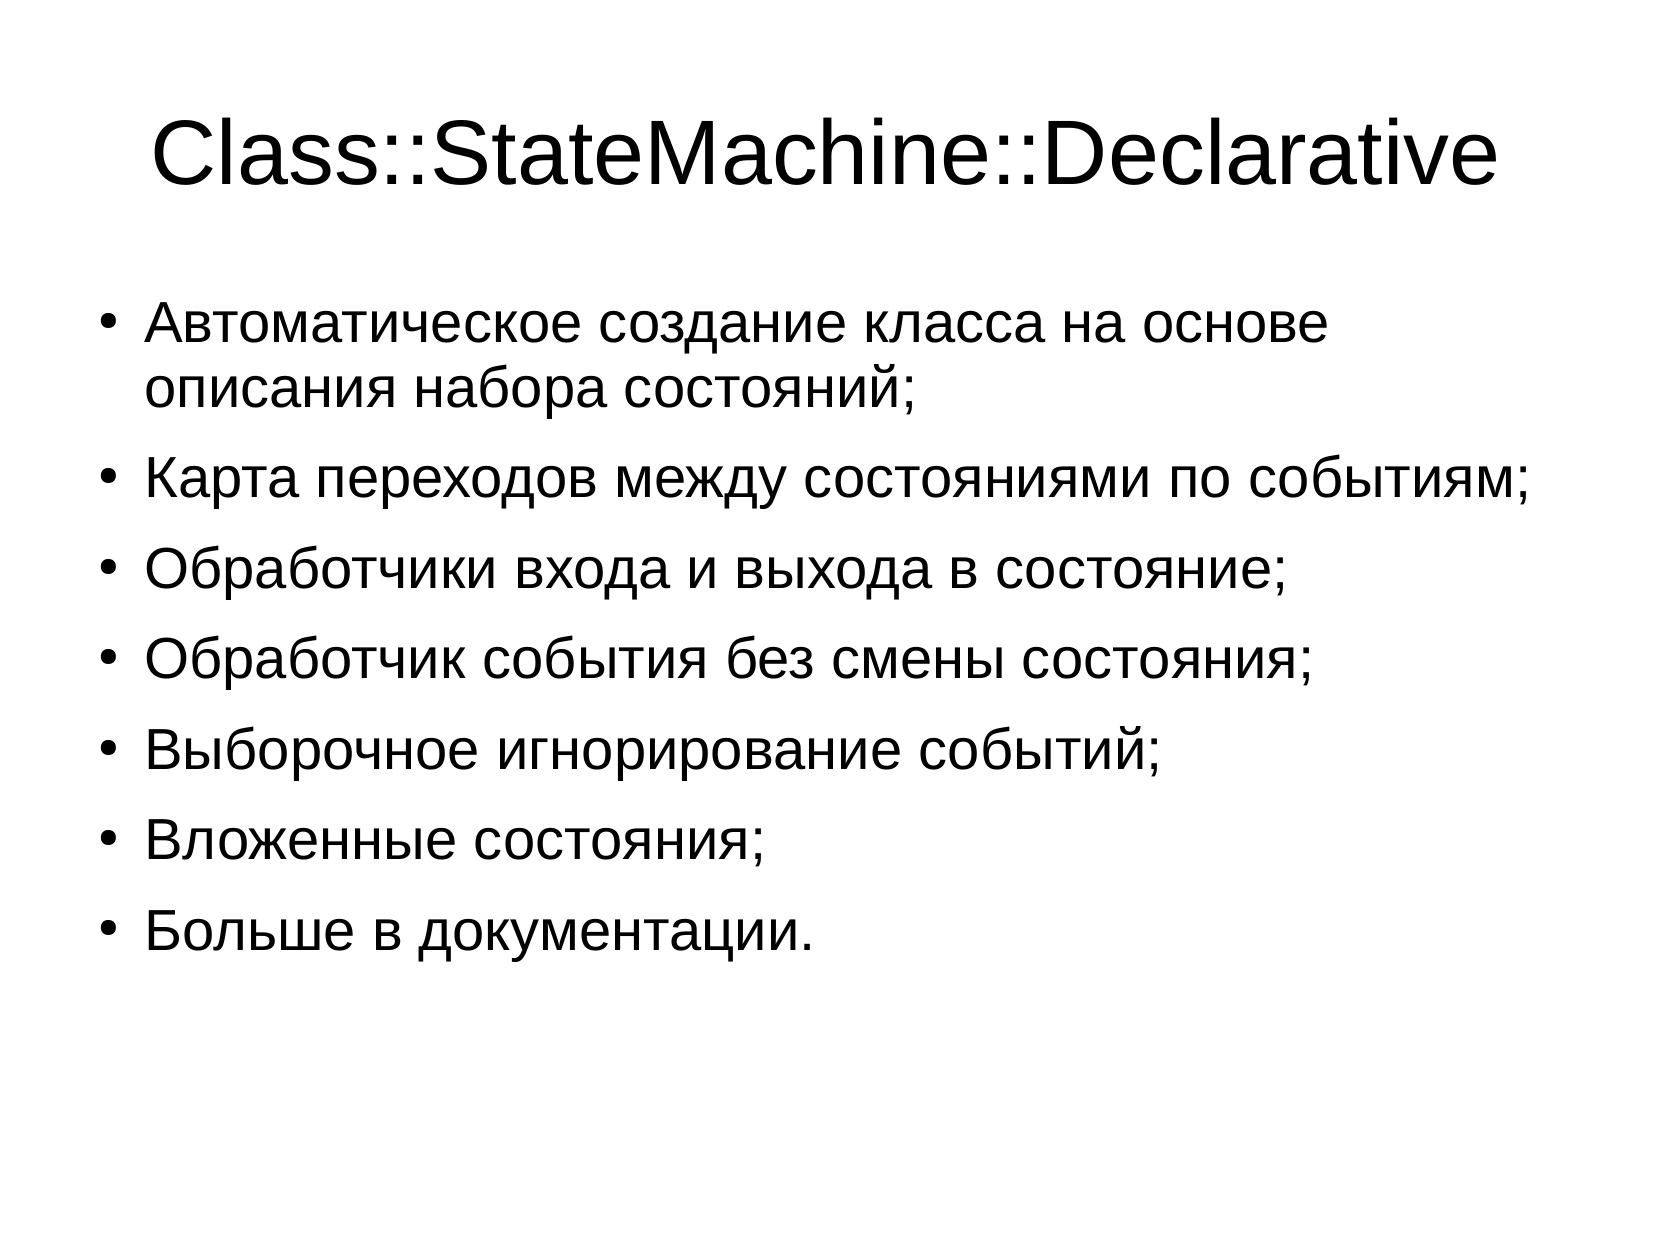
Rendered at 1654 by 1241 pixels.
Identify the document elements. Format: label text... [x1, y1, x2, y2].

title Class::StateMachine::Declarative [82, 49, 1571, 257]
list Автоматическое создание класса на основе описания набора состояний; Карта переходов между состояниями по событиям; Обработчики входа и выхода в состояние; Обработчик события без смены состояния; Выборочное игнорирование событий; Вложенные состояния; Больше в документации. [82, 290, 1571, 1010]
